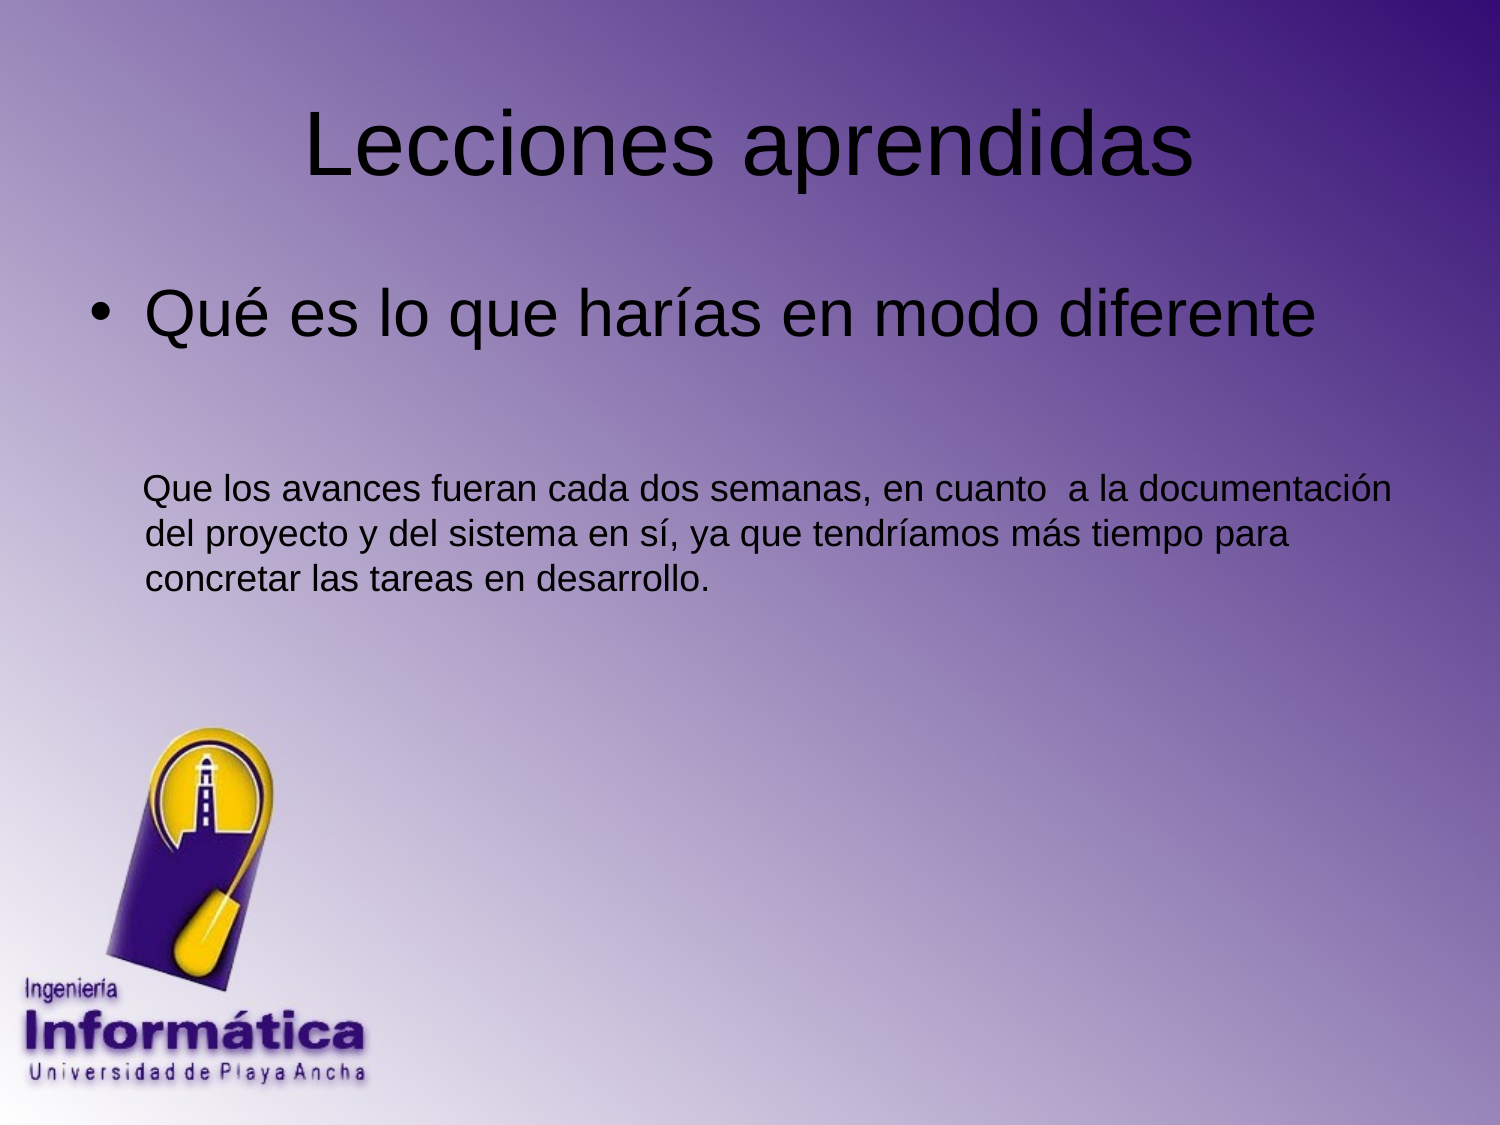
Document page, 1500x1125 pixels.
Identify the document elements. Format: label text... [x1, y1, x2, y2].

picture [0, 0, 1500, 1125]
title Lecciones aprendidas [75, 45, 1426, 233]
list Qué es lo que harías en modo diferente Que los avances fueran cada dos semanas, en cuanto a la documentación del proyecto y del sistema en sí, ya que tendríamos más tiempo para concretar las tareas en desarrollo. [75, 262, 1426, 1005]
